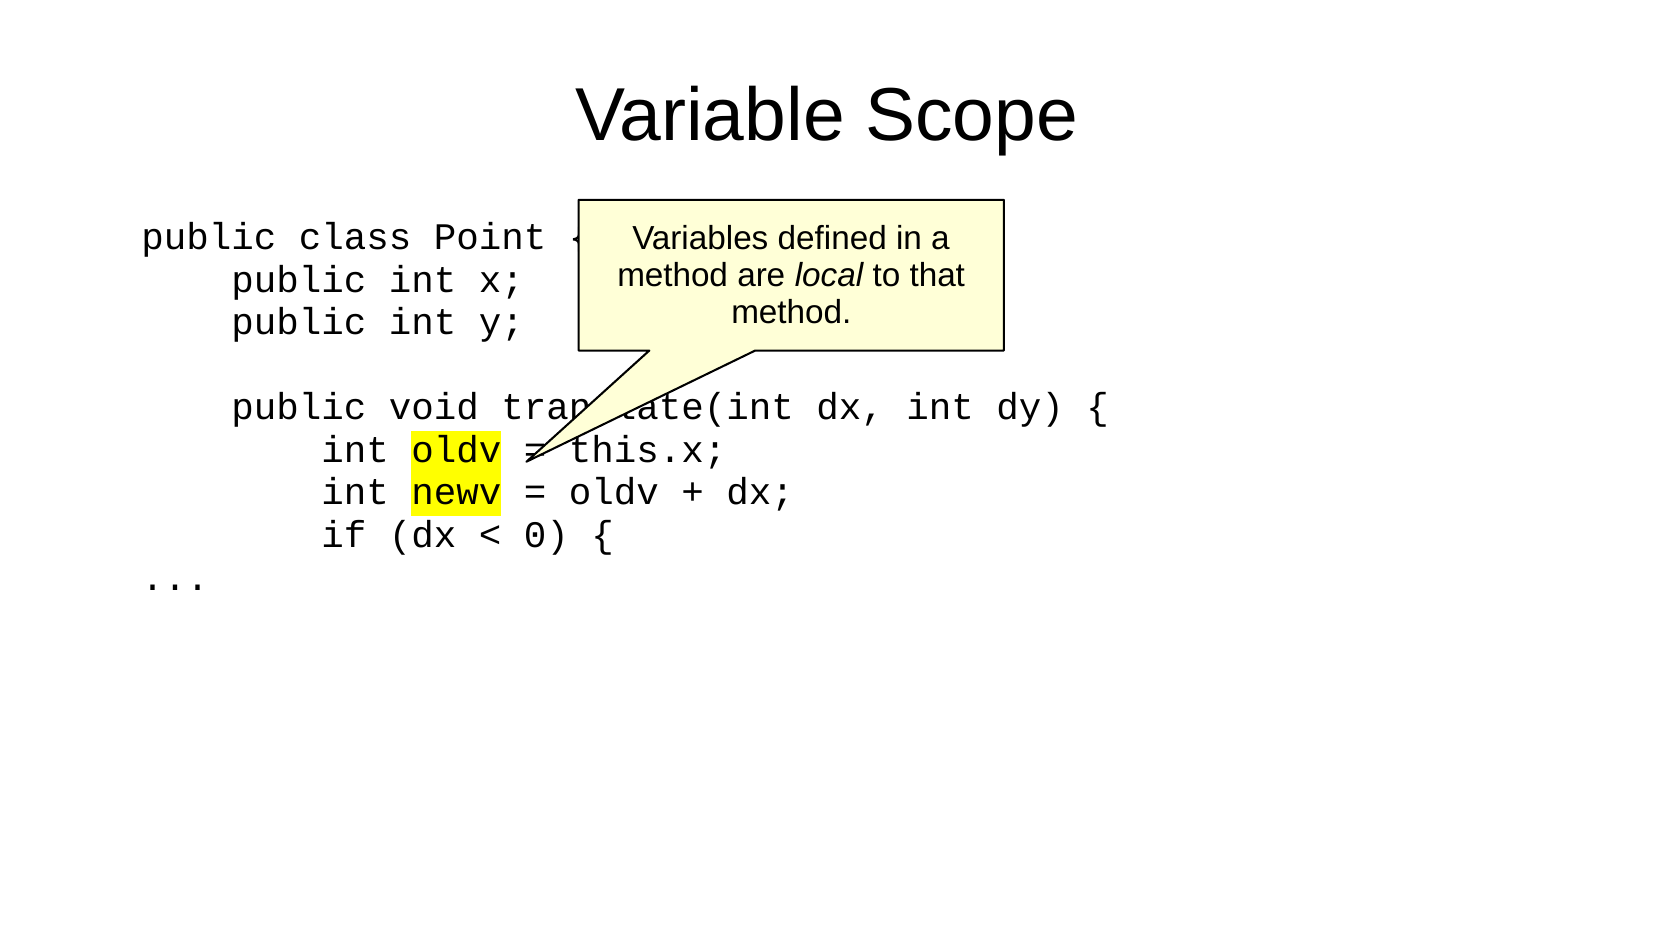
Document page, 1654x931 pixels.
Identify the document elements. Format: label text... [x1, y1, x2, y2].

text_box Variables defined in a method are local to that method. [526, 199, 1004, 462]
text_box public class Point { public int x; public int y; public void translate(int dx, int dy) { int oldv = this.x; int newv = oldv + dx; if (dx < 0) { ... [126, 211, 1124, 652]
title Variable Scope [82, 37, 1571, 193]
